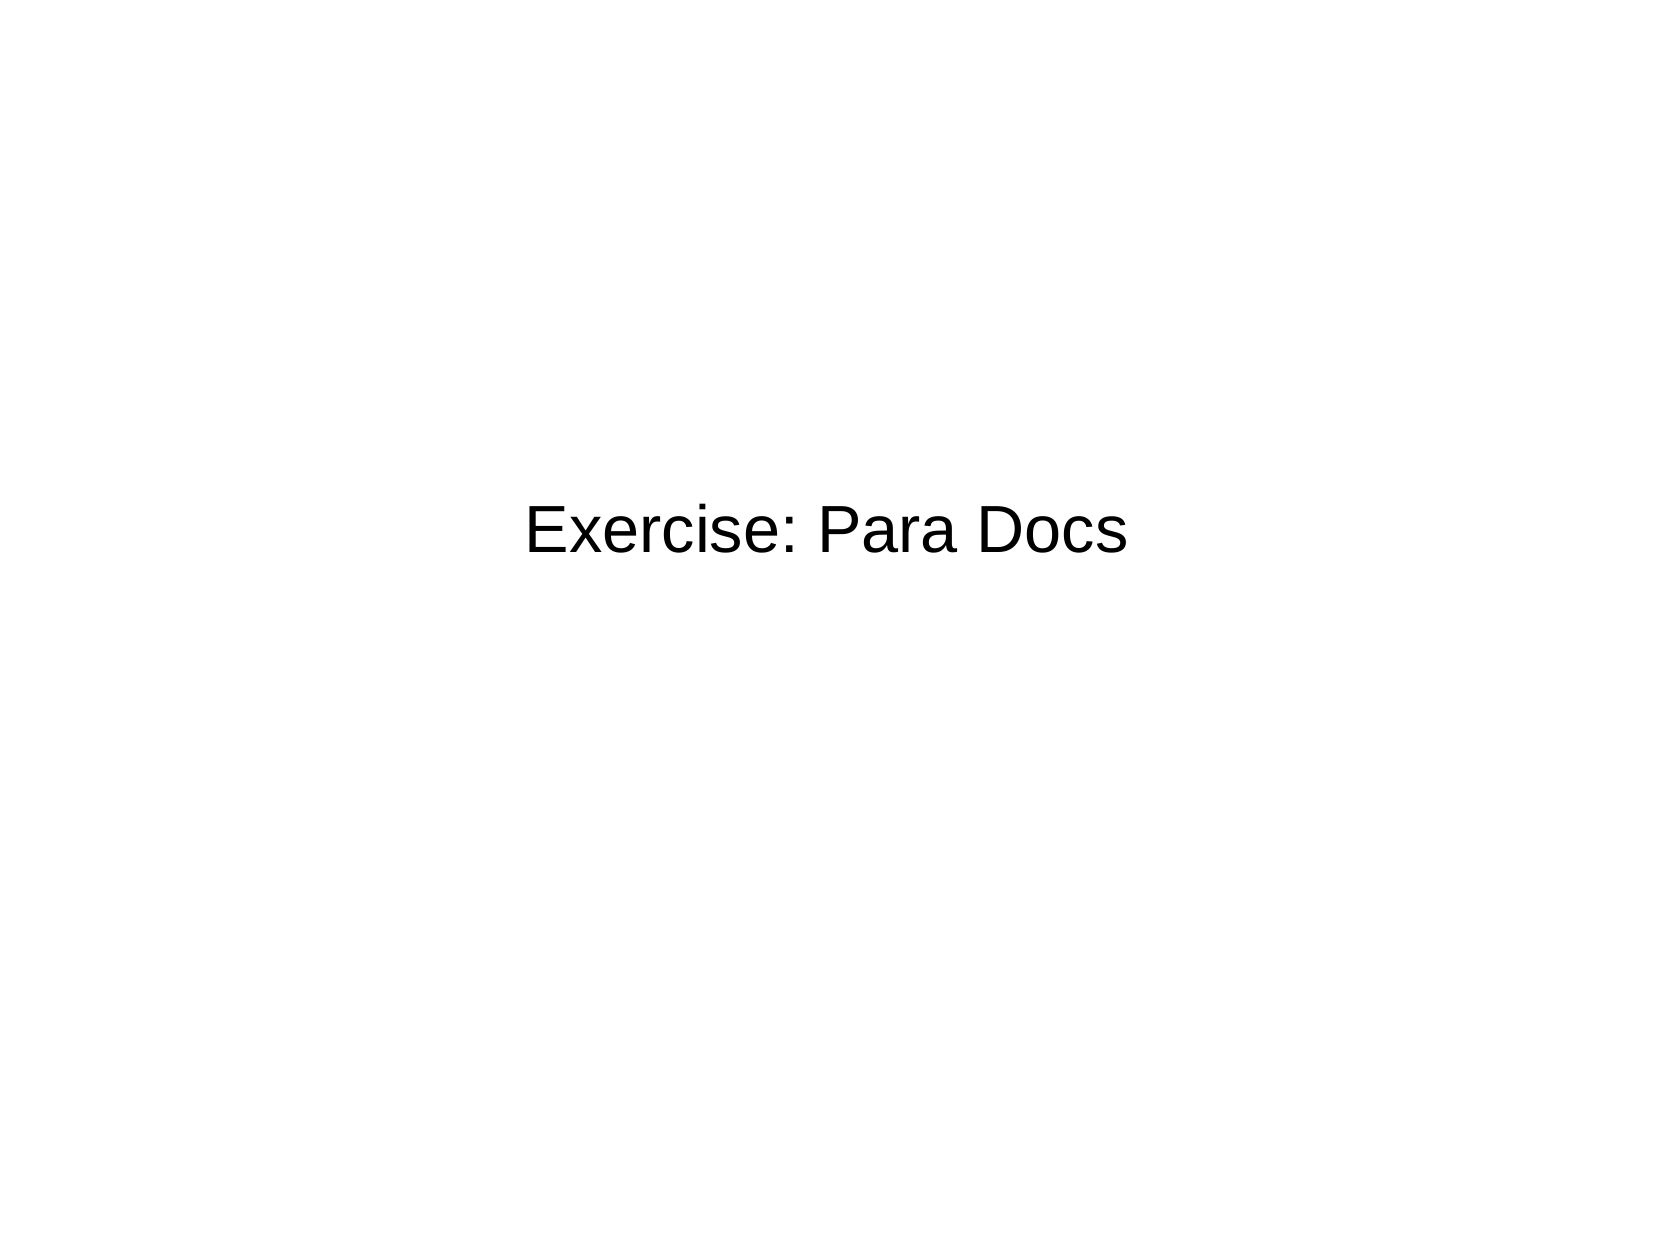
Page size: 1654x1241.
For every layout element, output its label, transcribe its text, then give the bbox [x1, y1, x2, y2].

subtitle Exercise: Para Docs [82, 49, 1571, 1010]
